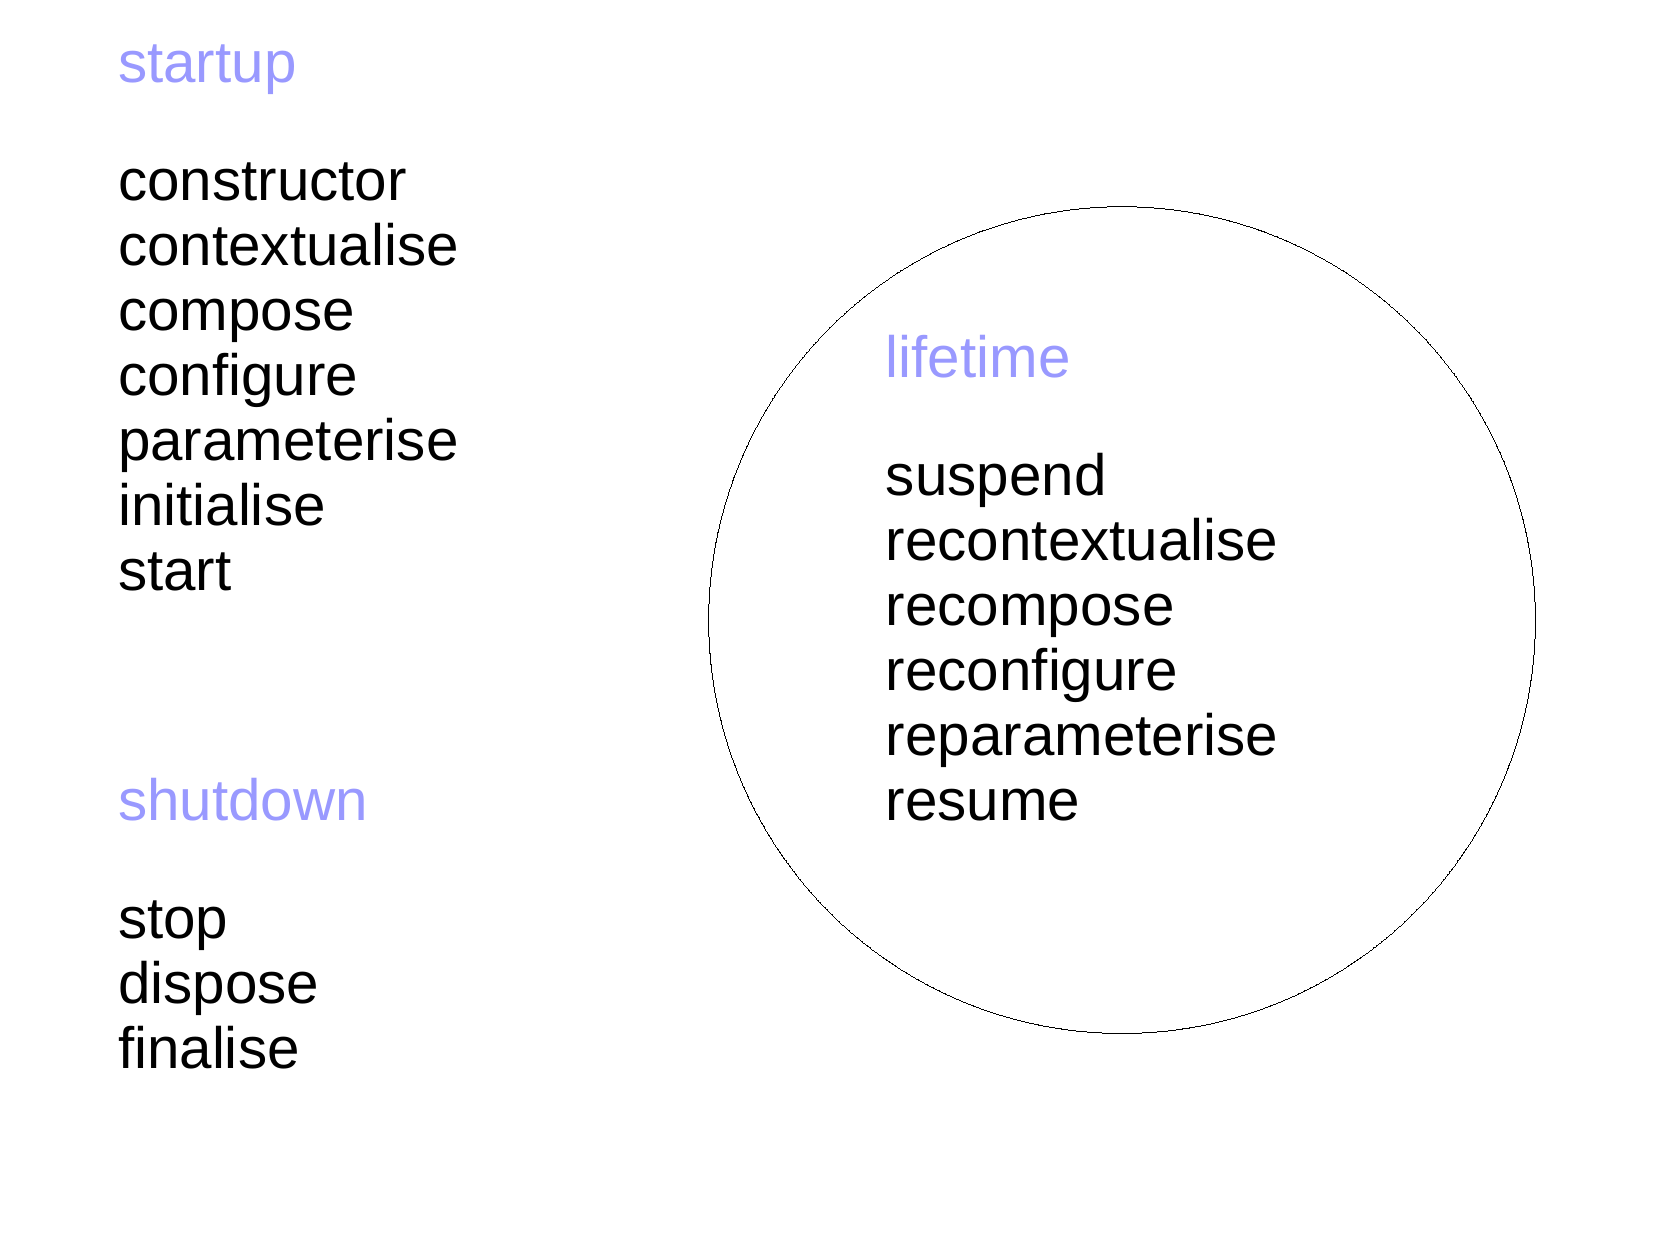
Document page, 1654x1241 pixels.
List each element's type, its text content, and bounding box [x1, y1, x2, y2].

text_box stop dispose finalise [118, 885, 768, 1182]
text_box shutdown [118, 767, 768, 857]
text_box suspend recontextualise recompose reconfigure reparameterise resume [885, 442, 1536, 975]
text_box constructor contextualise compose configure parameterise initialise start [118, 147, 768, 767]
text_box lifetime [885, 324, 1536, 414]
text_box startup [118, 29, 768, 119]
